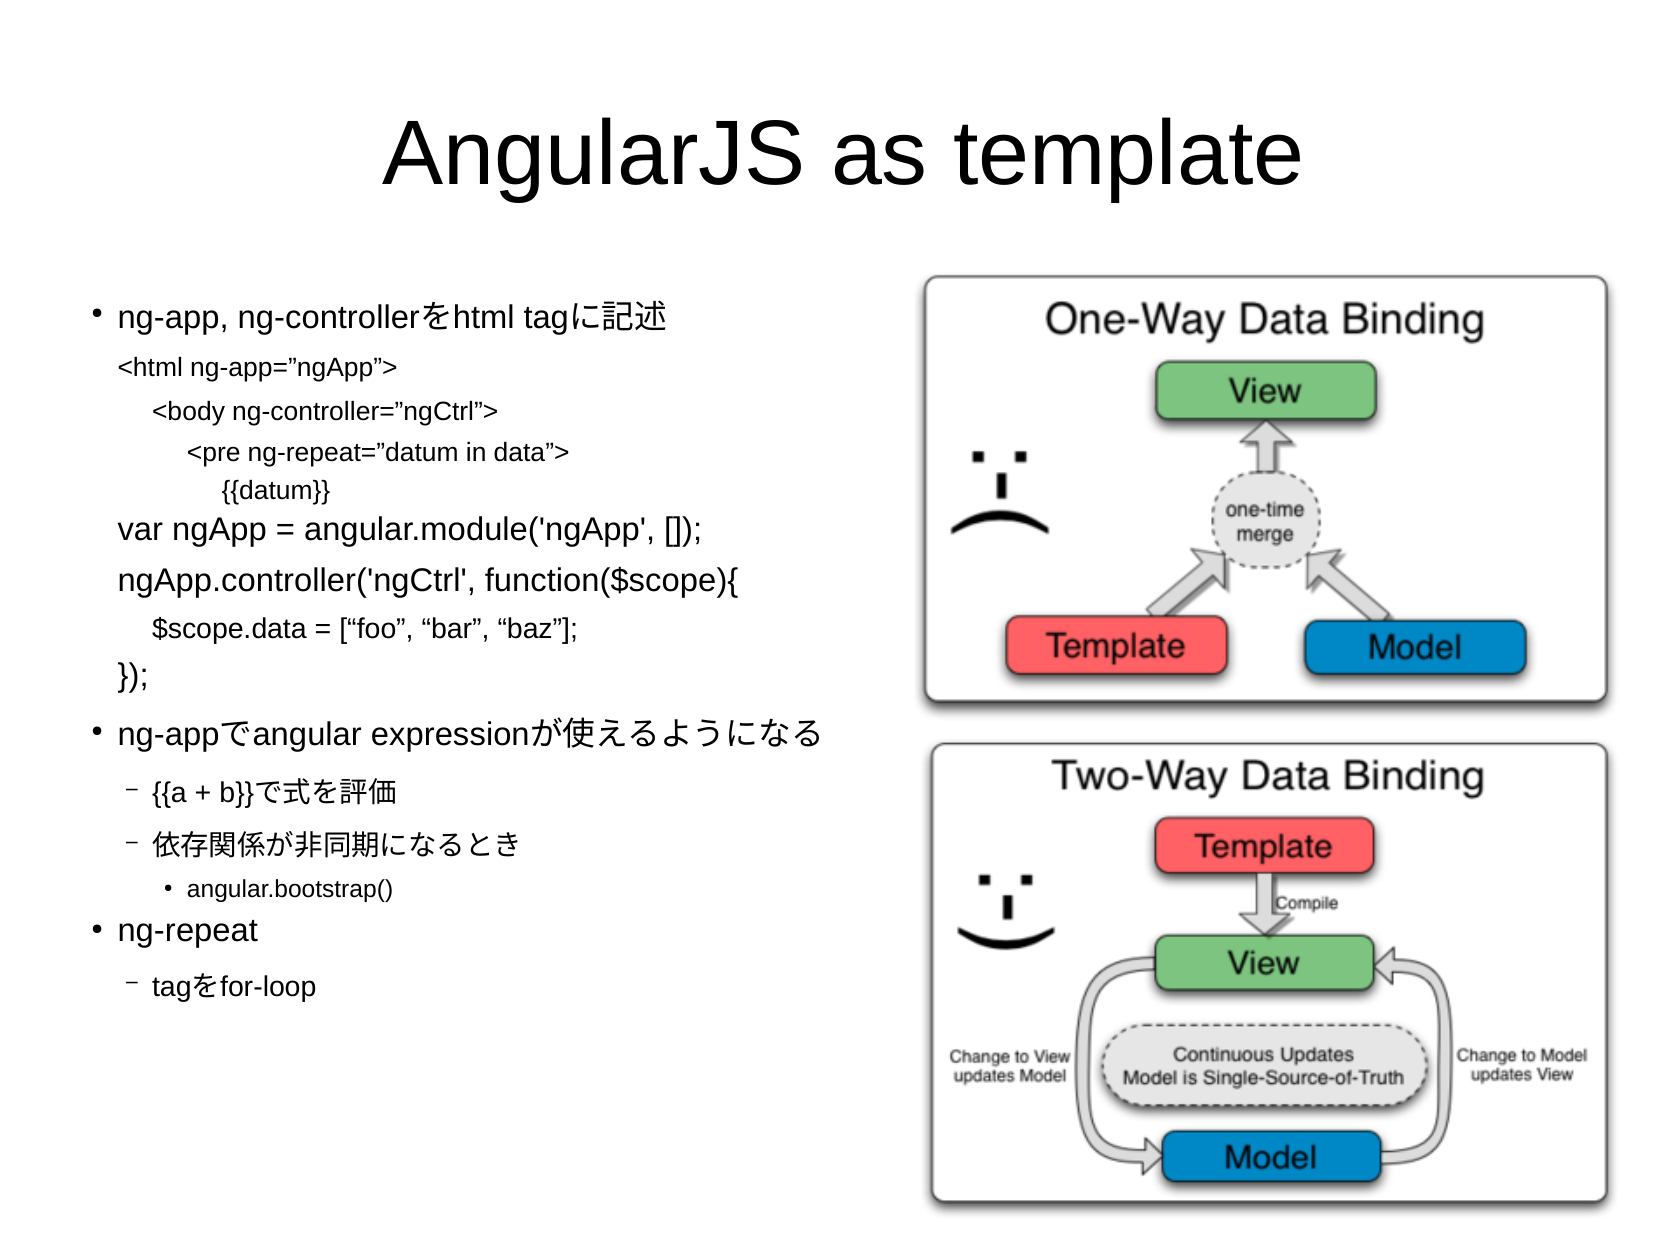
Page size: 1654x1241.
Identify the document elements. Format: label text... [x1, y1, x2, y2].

picture [921, 738, 1619, 1219]
title AngularJS as template [82, 49, 1571, 257]
list ng-app, ng-controllerをhtml tagに記述 <html ng-app=”ngApp”> <body ng-controller=”ngCtrl”> <pre ng-repeat=”datum in data”> {{datum}} var ngApp = angular.module('ngApp', []); ngApp.controller('ngCtrl', function($scope){ $scope.data = [“foo”, “bar”, “baz”]; }); ng-appでangular expressionが使えるようになる {{a + b}}で式を評価 依存関係が非同期になるとき angular.bootstrap() ng-repeat tagをfor-loop [82, 290, 1571, 1010]
picture [914, 272, 1619, 721]
